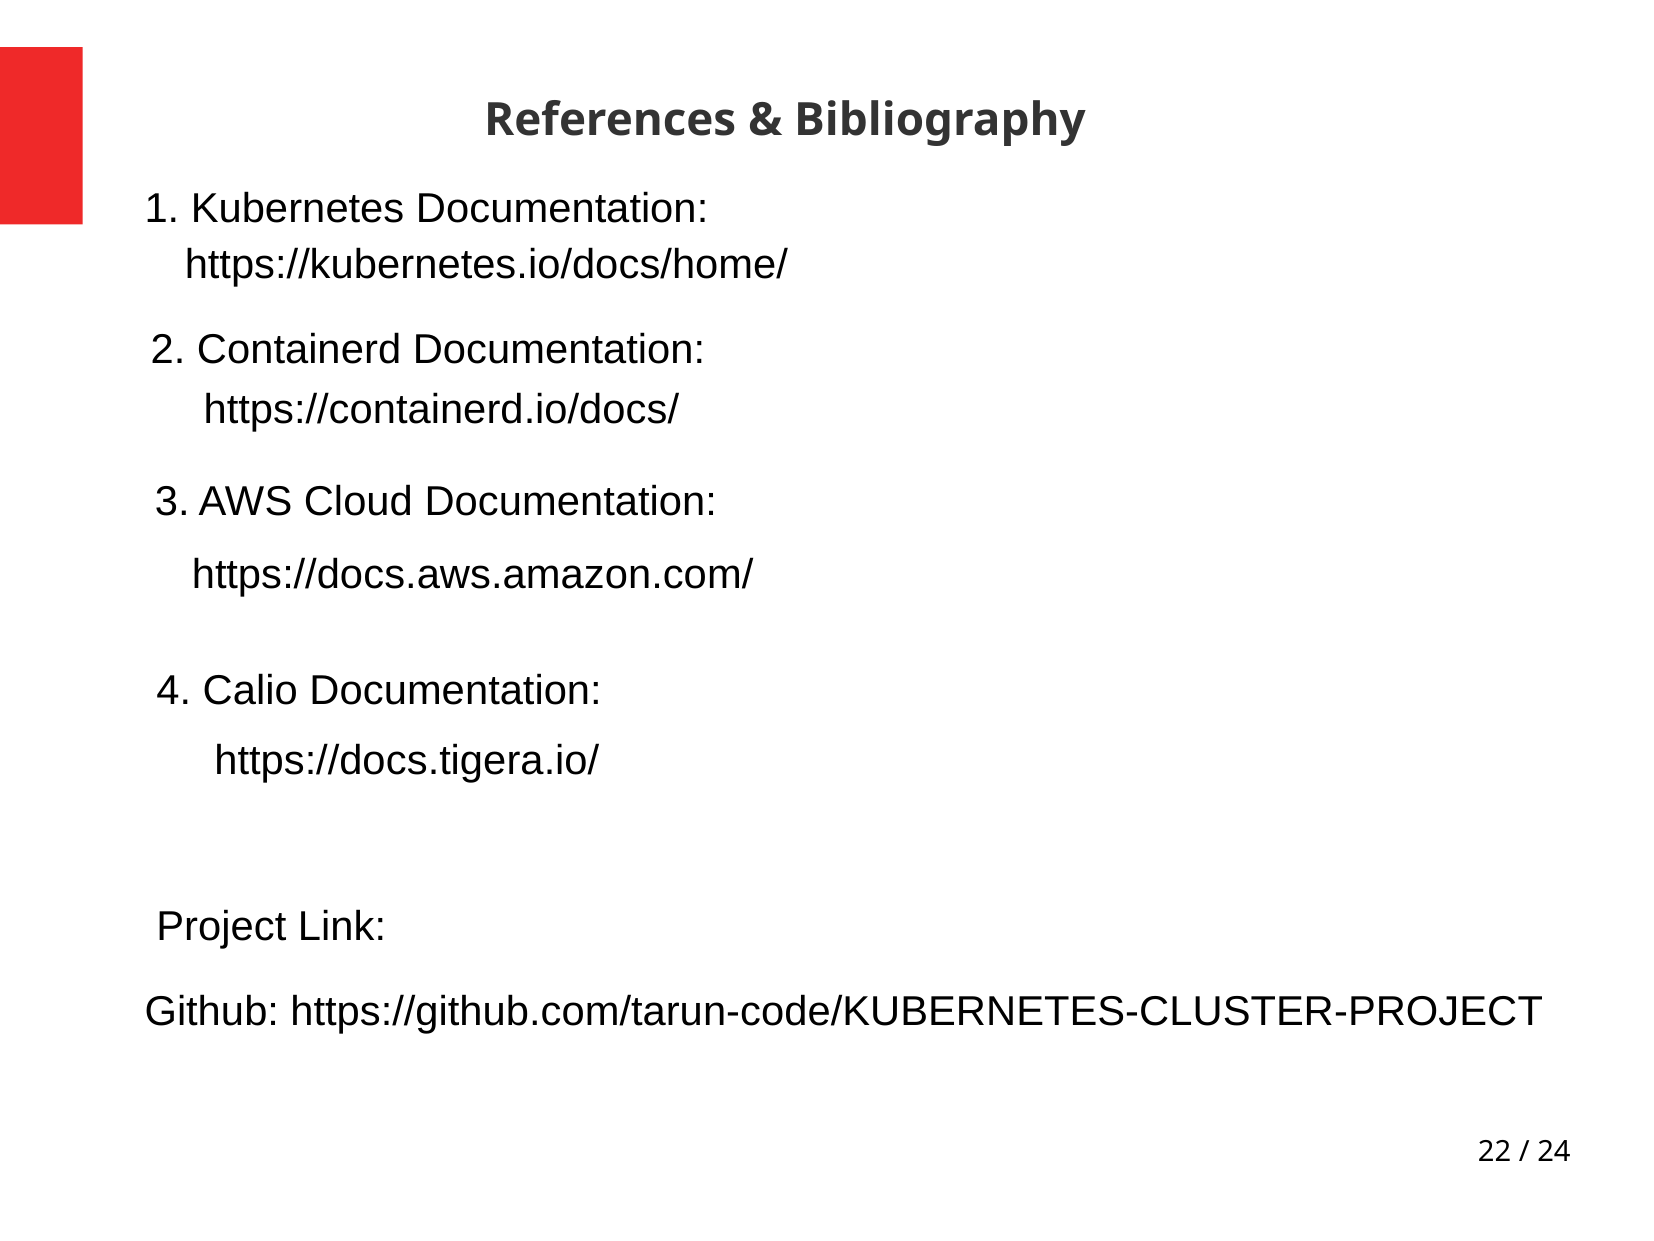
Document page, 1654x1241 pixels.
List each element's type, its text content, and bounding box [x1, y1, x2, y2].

text_box 4. Calio Documentation: [141, 659, 736, 721]
text_box https://kubernetes.io/docs/home/ [170, 233, 804, 296]
title References & Bibliography [484, 70, 1205, 166]
text_box https://docs.tigera.io/ [199, 729, 615, 792]
text_box 2. Containerd Documentation: [135, 318, 756, 381]
text_box 1. Kubernetes Documentation: [129, 177, 756, 239]
text_box https://docs.aws.amazon.com/ [177, 543, 769, 605]
text_box https://containerd.io/docs/ [188, 377, 695, 440]
text_box Project Link: [141, 895, 473, 957]
text_box Github: https://github.com/tarun-code/KUBERNETES-CLUSTER-PROJECT [129, 980, 1559, 1042]
text_box 3. AWS Cloud Documentation: [140, 470, 792, 532]
